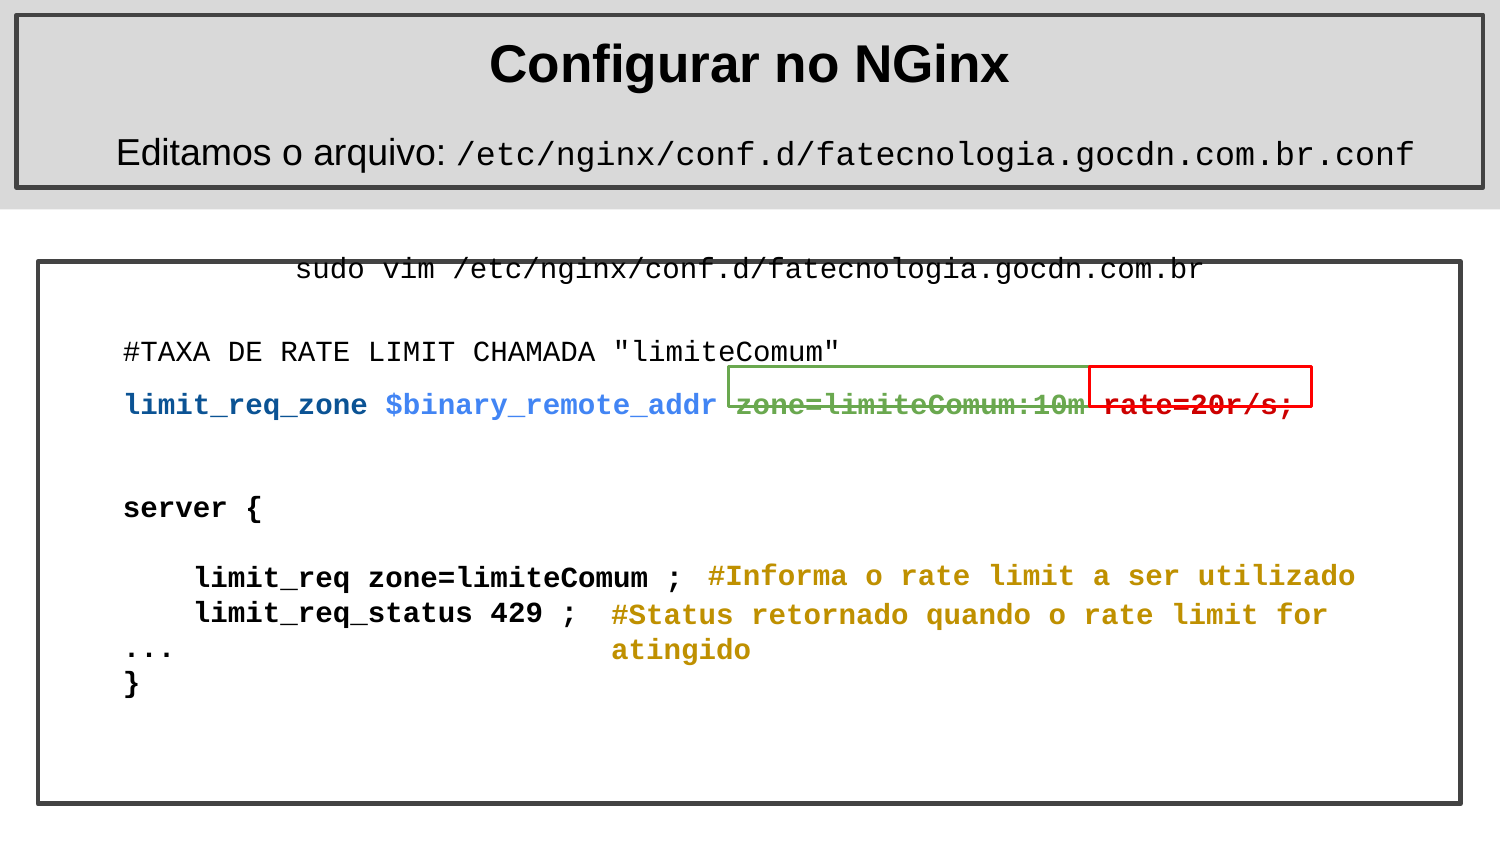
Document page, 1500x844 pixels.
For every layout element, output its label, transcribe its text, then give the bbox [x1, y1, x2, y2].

text_box #Informa o rate limit a ser utilizado [692, 541, 1381, 580]
text_box #TAXA DE RATE LIMIT CHAMADA "limiteComum" limit_req_zone $binary_remote_addr zone=limiteComum:10m rate=20r/s; [108, 300, 1372, 435]
list Editamos o arquivo: /etc/nginx/conf.d/fatecnologia.gocdn.com.br.conf [25, 106, 1475, 185]
list Editamos o arquivo: /etc/nginx/conf.d/fatecnologia.gocdn.com.br.conf [25, 190, 1475, 201]
text_box #Status retornado quando o rate limit for atingido [595, 580, 1414, 681]
text_box server { limit_req zone=limiteComum ; limit_req_status 429 ; ... } [108, 473, 1435, 744]
text_box sudo vim /etc/nginx/conf.d/fatecnologia.gocdn.com.br [214, 234, 1285, 300]
title Configurar no NGinx [51, 17, 1449, 106]
text_box [0, 0, 1500, 210]
